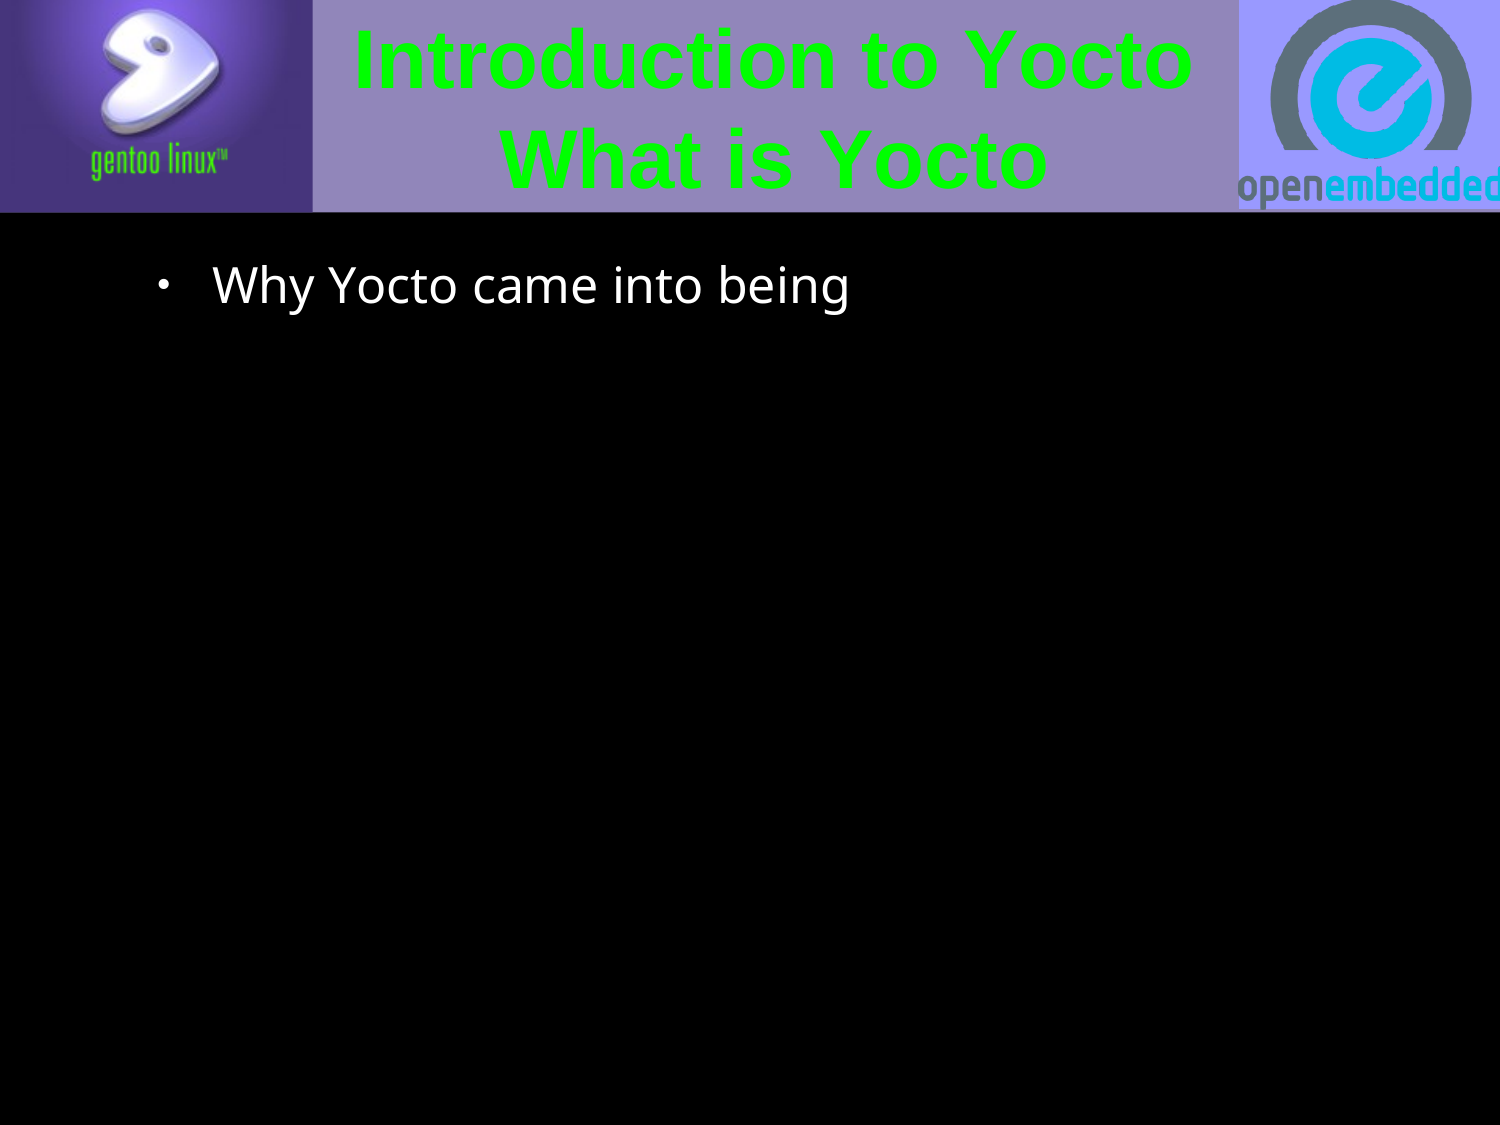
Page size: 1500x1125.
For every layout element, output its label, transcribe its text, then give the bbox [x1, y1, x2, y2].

title Introduction to Yocto What is Yocto [319, 9, 1230, 203]
picture [1238, 0, 1500, 210]
picture [0, 0, 302, 184]
list Why Yocto came into being [99, 249, 1388, 903]
